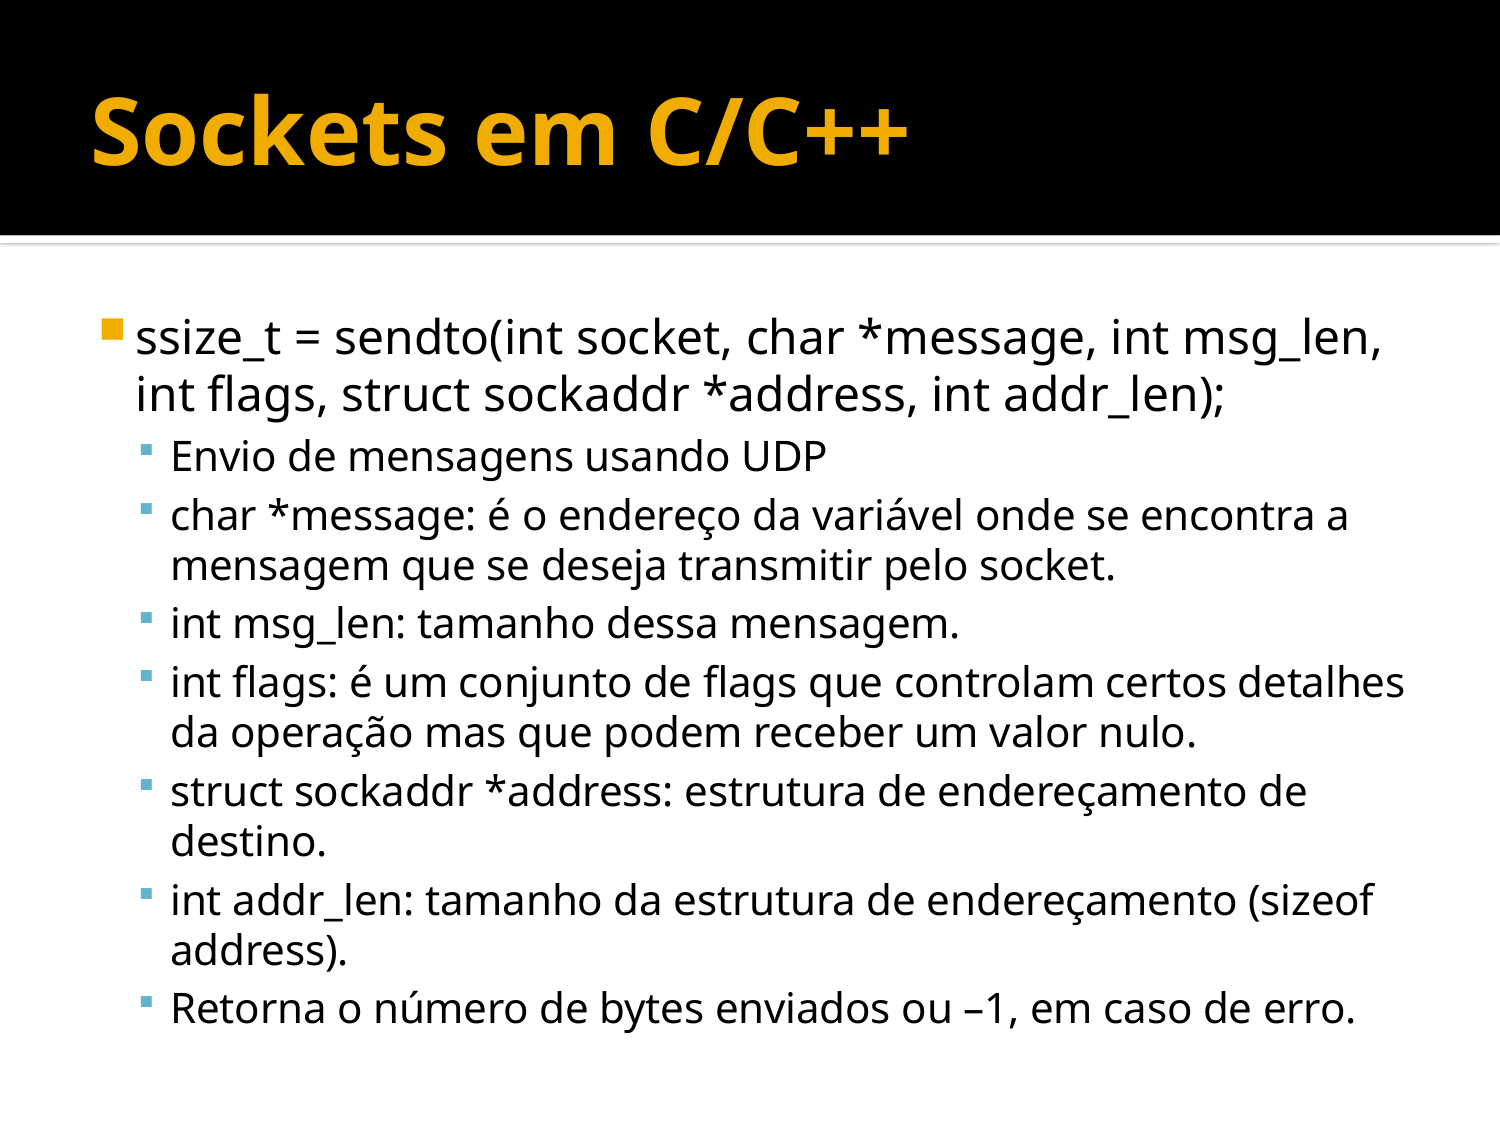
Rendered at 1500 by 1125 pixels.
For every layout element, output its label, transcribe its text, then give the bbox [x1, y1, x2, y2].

title Sockets em C/C++ [75, 25, 1425, 231]
list ssize_t = sendto(int socket, char *message, int msg_len, int flags, struct sockaddr *address, int addr_len); Envio de mensagens usando UDP char *message: é o endereço da variável onde se encontra a mensagem que se deseja transmitir pelo socket. int msg_len: tamanho dessa mensagem. int flags: é um conjunto de flags que controlam certos detalhes da operação mas que podem receber um valor nulo. struct sockaddr *address: estrutura de endereçamento de destino. int addr_len: tamanho da estrutura de endereçamento (sizeof address). Retorna o número de bytes enviados ou –1, em caso de erro. [75, 291, 1425, 1050]
